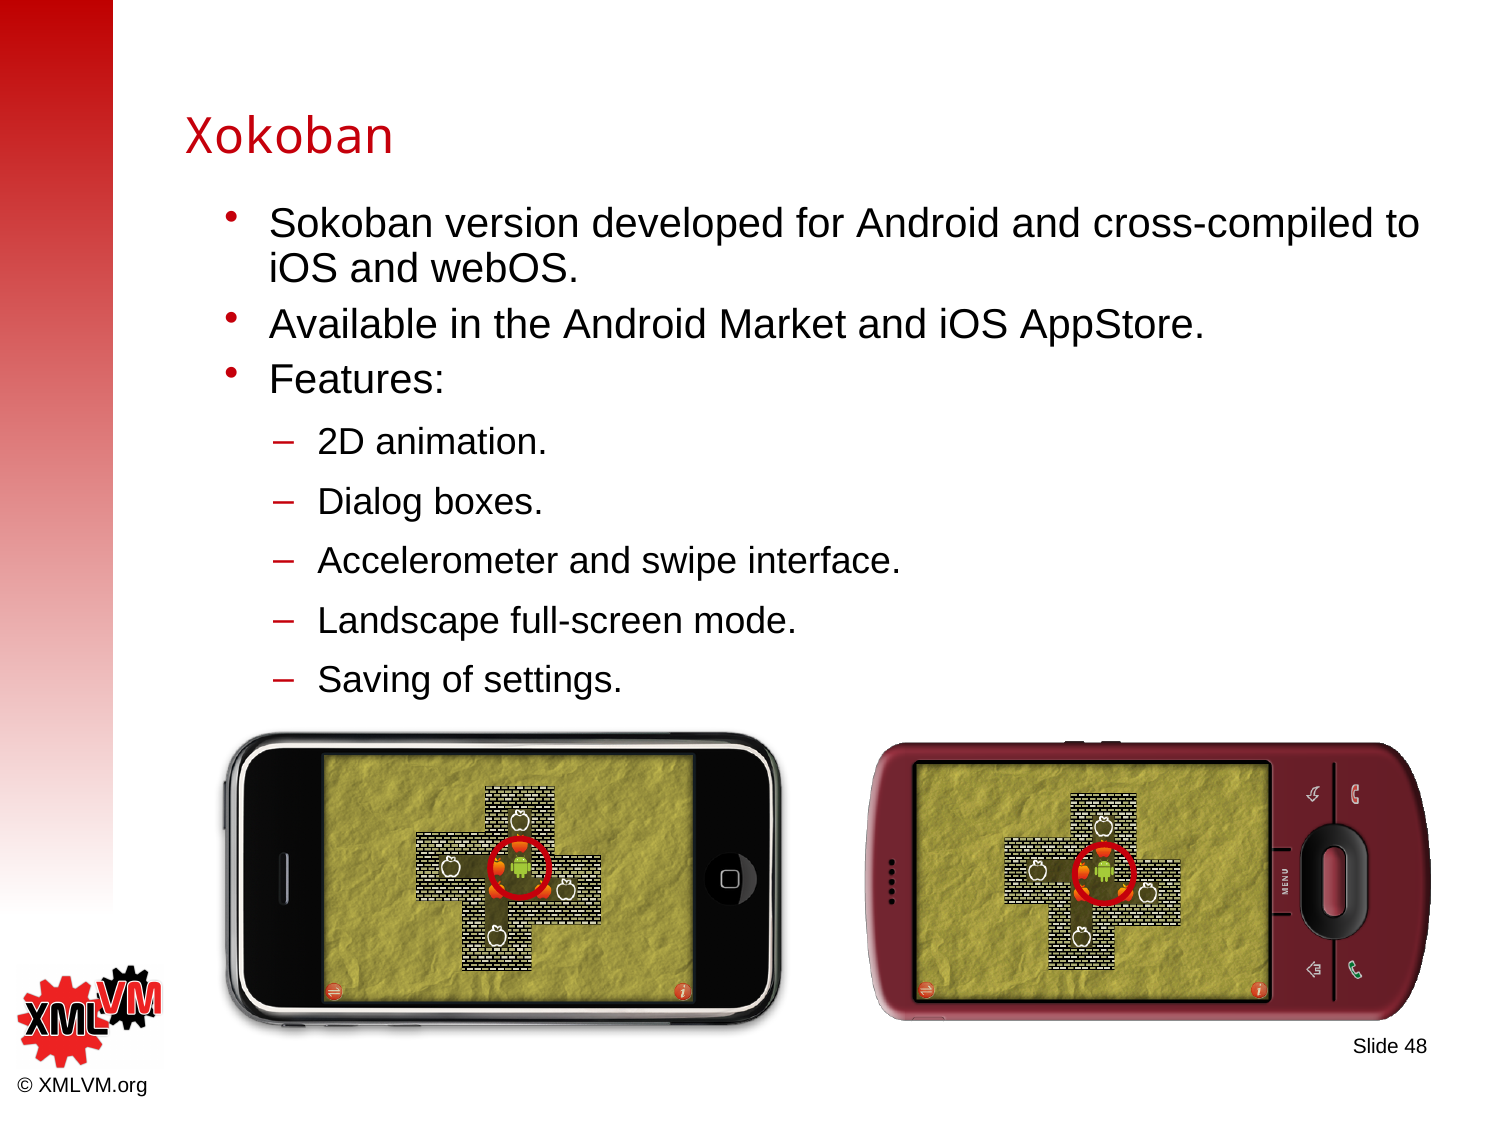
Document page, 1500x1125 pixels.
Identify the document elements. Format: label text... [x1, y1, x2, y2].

picture [862, 723, 1453, 1022]
picture [212, 723, 804, 1042]
list Sokoban version developed for Android and cross-compiled to iOS and webOS. Available in the Android Market and iOS AppStore. Features: 2D animation. Dialog boxes. Accelerometer and swipe interface. Landscape full-screen mode. Saving of settings. [224, 201, 1447, 703]
picture [16, 964, 164, 1069]
title Xokoban [170, 74, 1447, 200]
